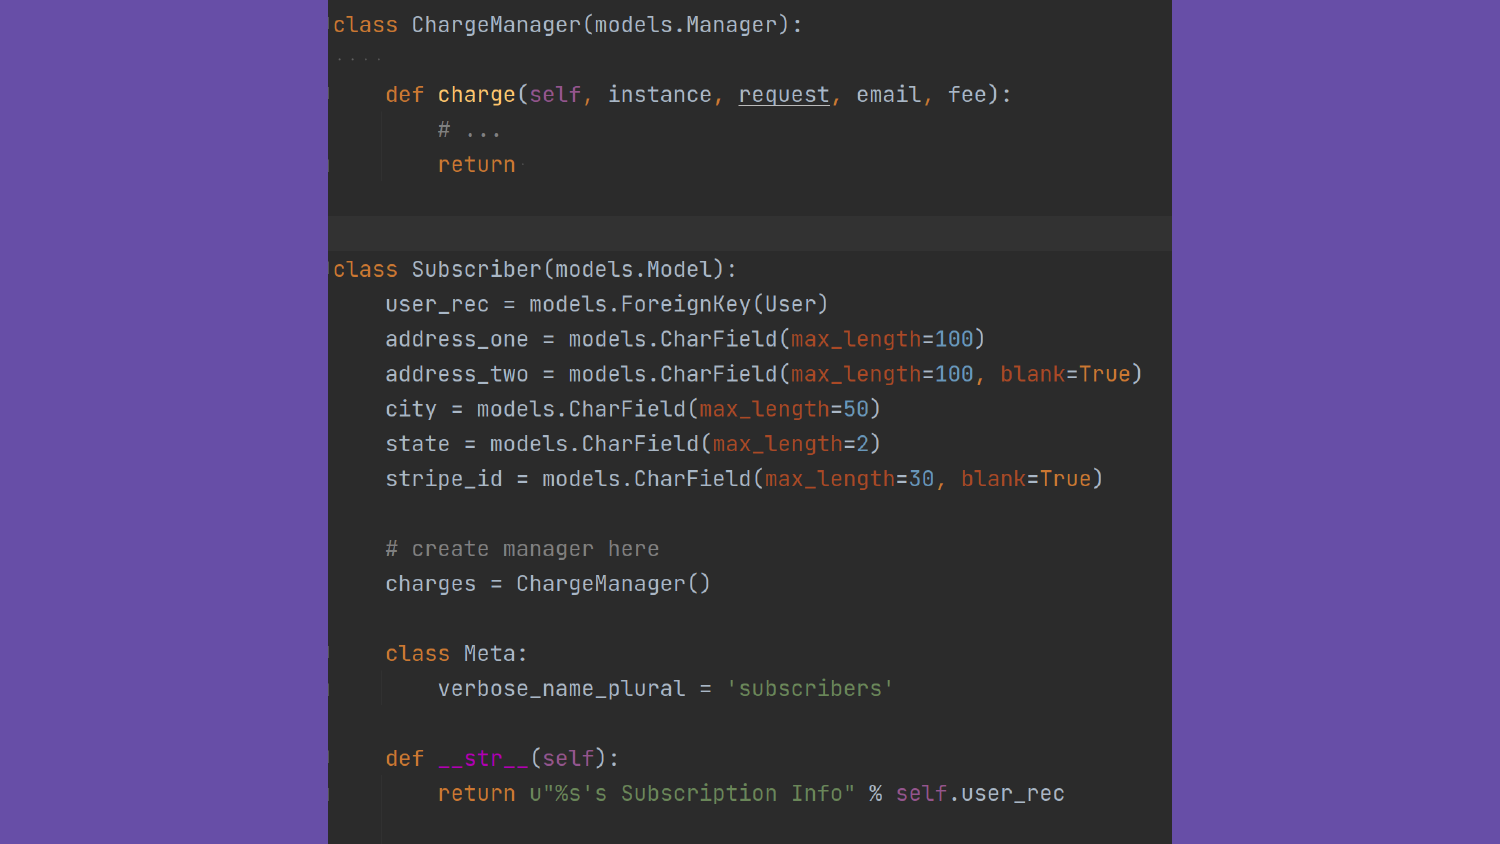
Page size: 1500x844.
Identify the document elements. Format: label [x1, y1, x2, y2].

picture [328, 0, 1172, 844]
